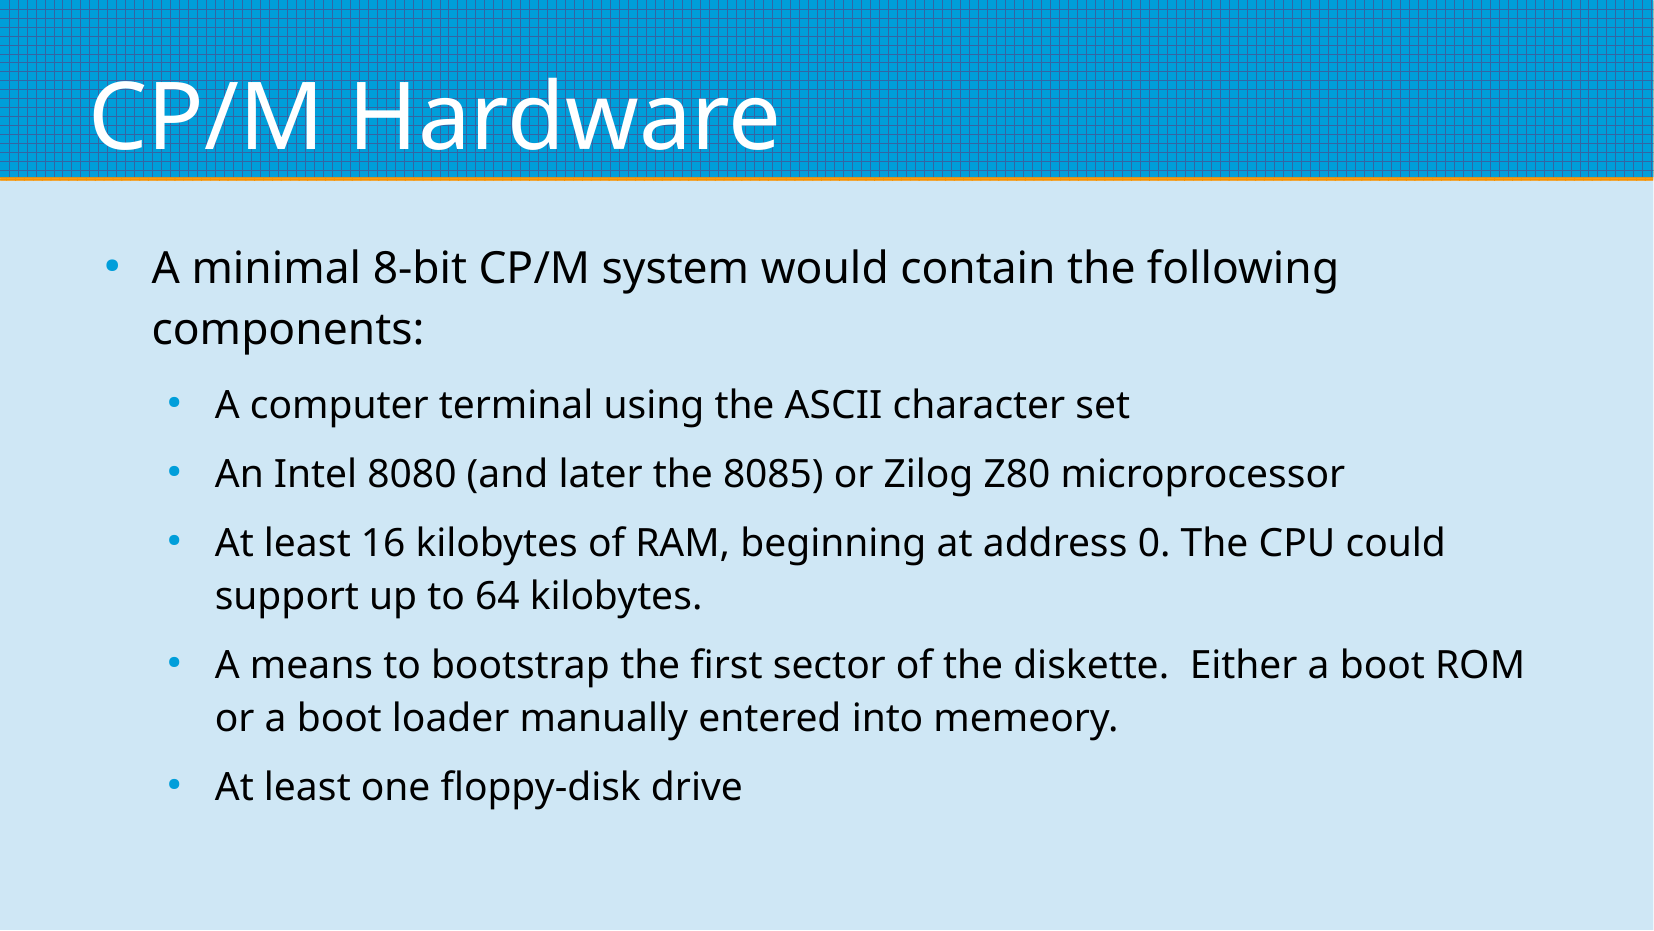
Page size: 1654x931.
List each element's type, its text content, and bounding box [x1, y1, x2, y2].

title CP/M Hardware [88, 14, 1565, 178]
list A minimal 8-bit CP/M system would contain the following components: A computer terminal using the ASCII character set An Intel 8080 (and later the 8085) or Zilog Z80 microprocessor At least 16 kilobytes of RAM, beginning at address 0. The CPU could support up to 64 kilobytes. A means to bootstrap the first sector of the diskette. Either a boot ROM or a boot loader manually entered into memeory. At least one floppy-disk drive [88, 236, 1565, 813]
